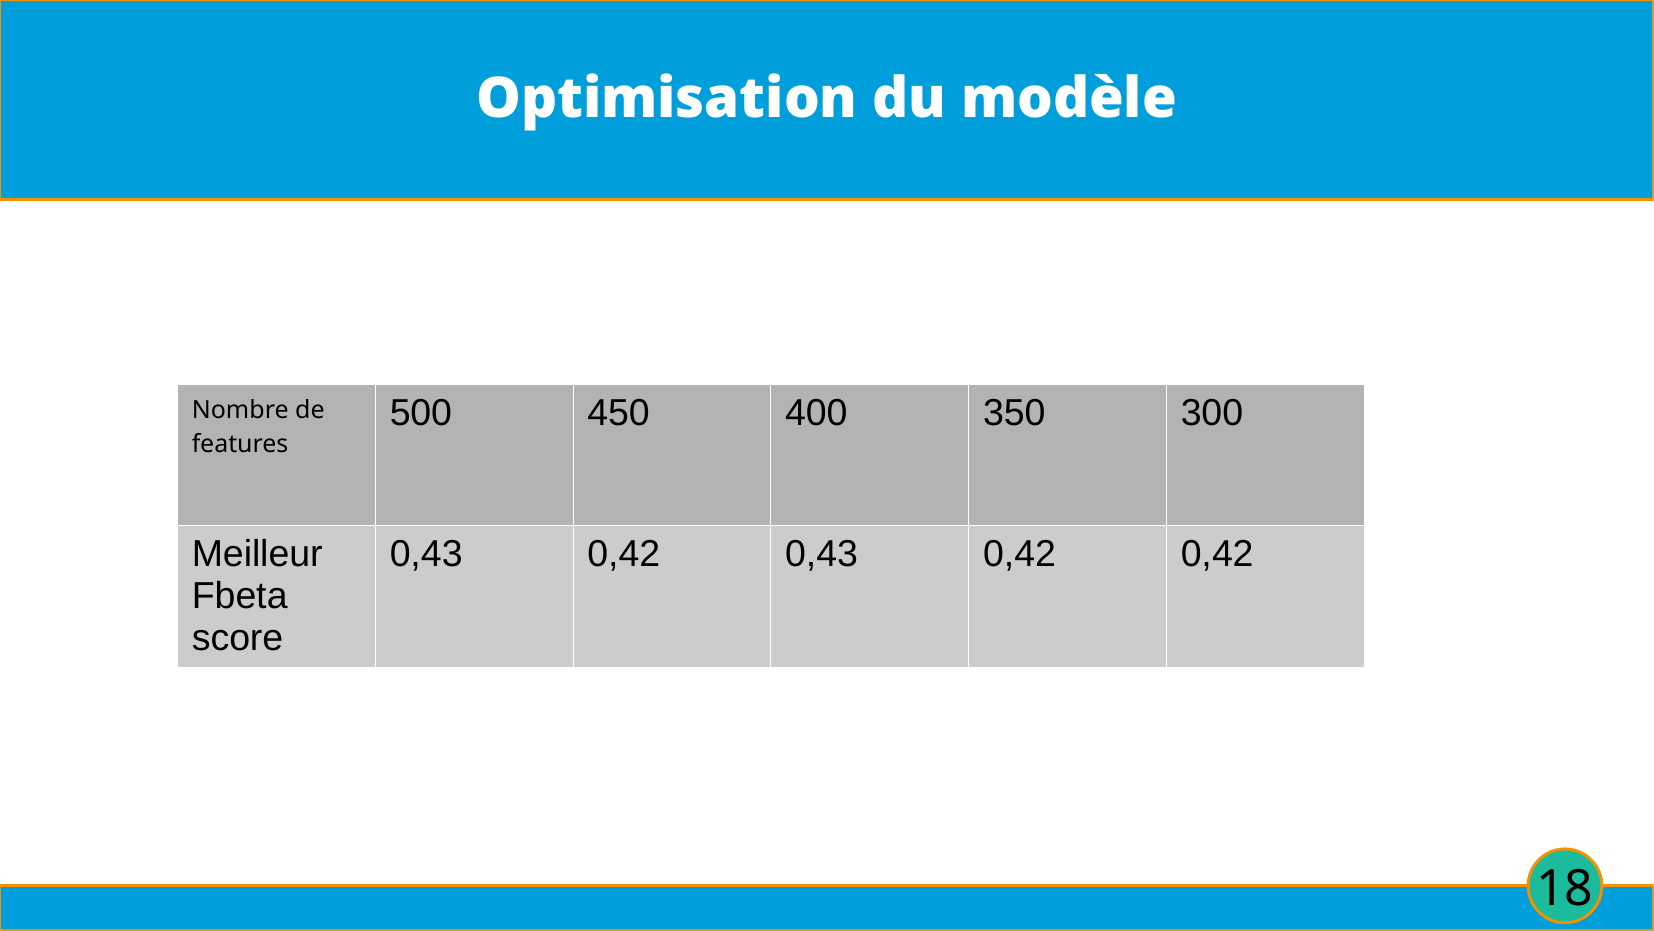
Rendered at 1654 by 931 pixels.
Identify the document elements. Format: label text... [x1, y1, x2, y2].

table_header 300 [1167, 385, 1364, 525]
table_cell 0,42 [1167, 526, 1364, 667]
table_cell Meilleur Fbeta score [178, 526, 375, 667]
table_cell 0,42 [969, 526, 1166, 667]
table_cell 0,43 [376, 526, 573, 667]
table_header 350 [969, 385, 1166, 525]
table_header 450 [574, 385, 770, 525]
table_cell 0,42 [574, 526, 770, 667]
table_header 400 [771, 385, 968, 525]
table_cell 0,43 [771, 526, 968, 667]
title Optimisation du modèle [59, 37, 1595, 155]
table_header 500 [376, 385, 573, 525]
table_header Nombre de features [178, 385, 375, 525]
